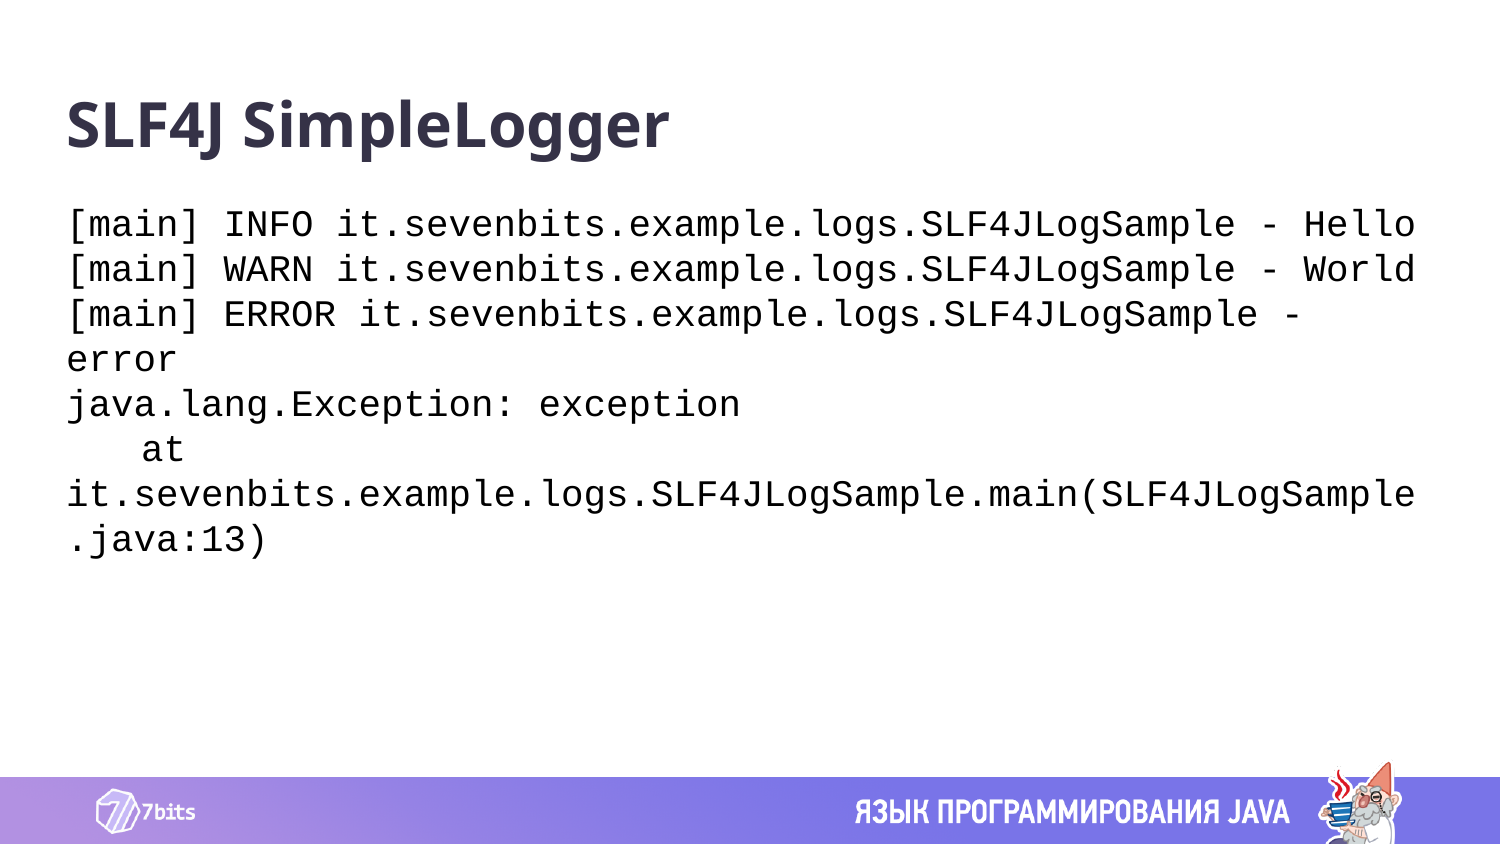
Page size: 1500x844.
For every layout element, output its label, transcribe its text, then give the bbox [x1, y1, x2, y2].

list [main] INFO it.sevenbits.example.logs.SLF4JLogSample - Hello [main] WARN it.sevenbits.example.logs.SLF4JLogSample - World [main] ERROR it.sevenbits.example.logs.SLF4JLogSample - error java.lang.Exception: exception at it.sevenbits.example.logs.SLF4JLogSample.main(SLF4JLogSample.java:13) [51, 184, 1449, 745]
picture [0, 717, 1500, 844]
title SLF4J SimpleLogger [51, 69, 1449, 164]
